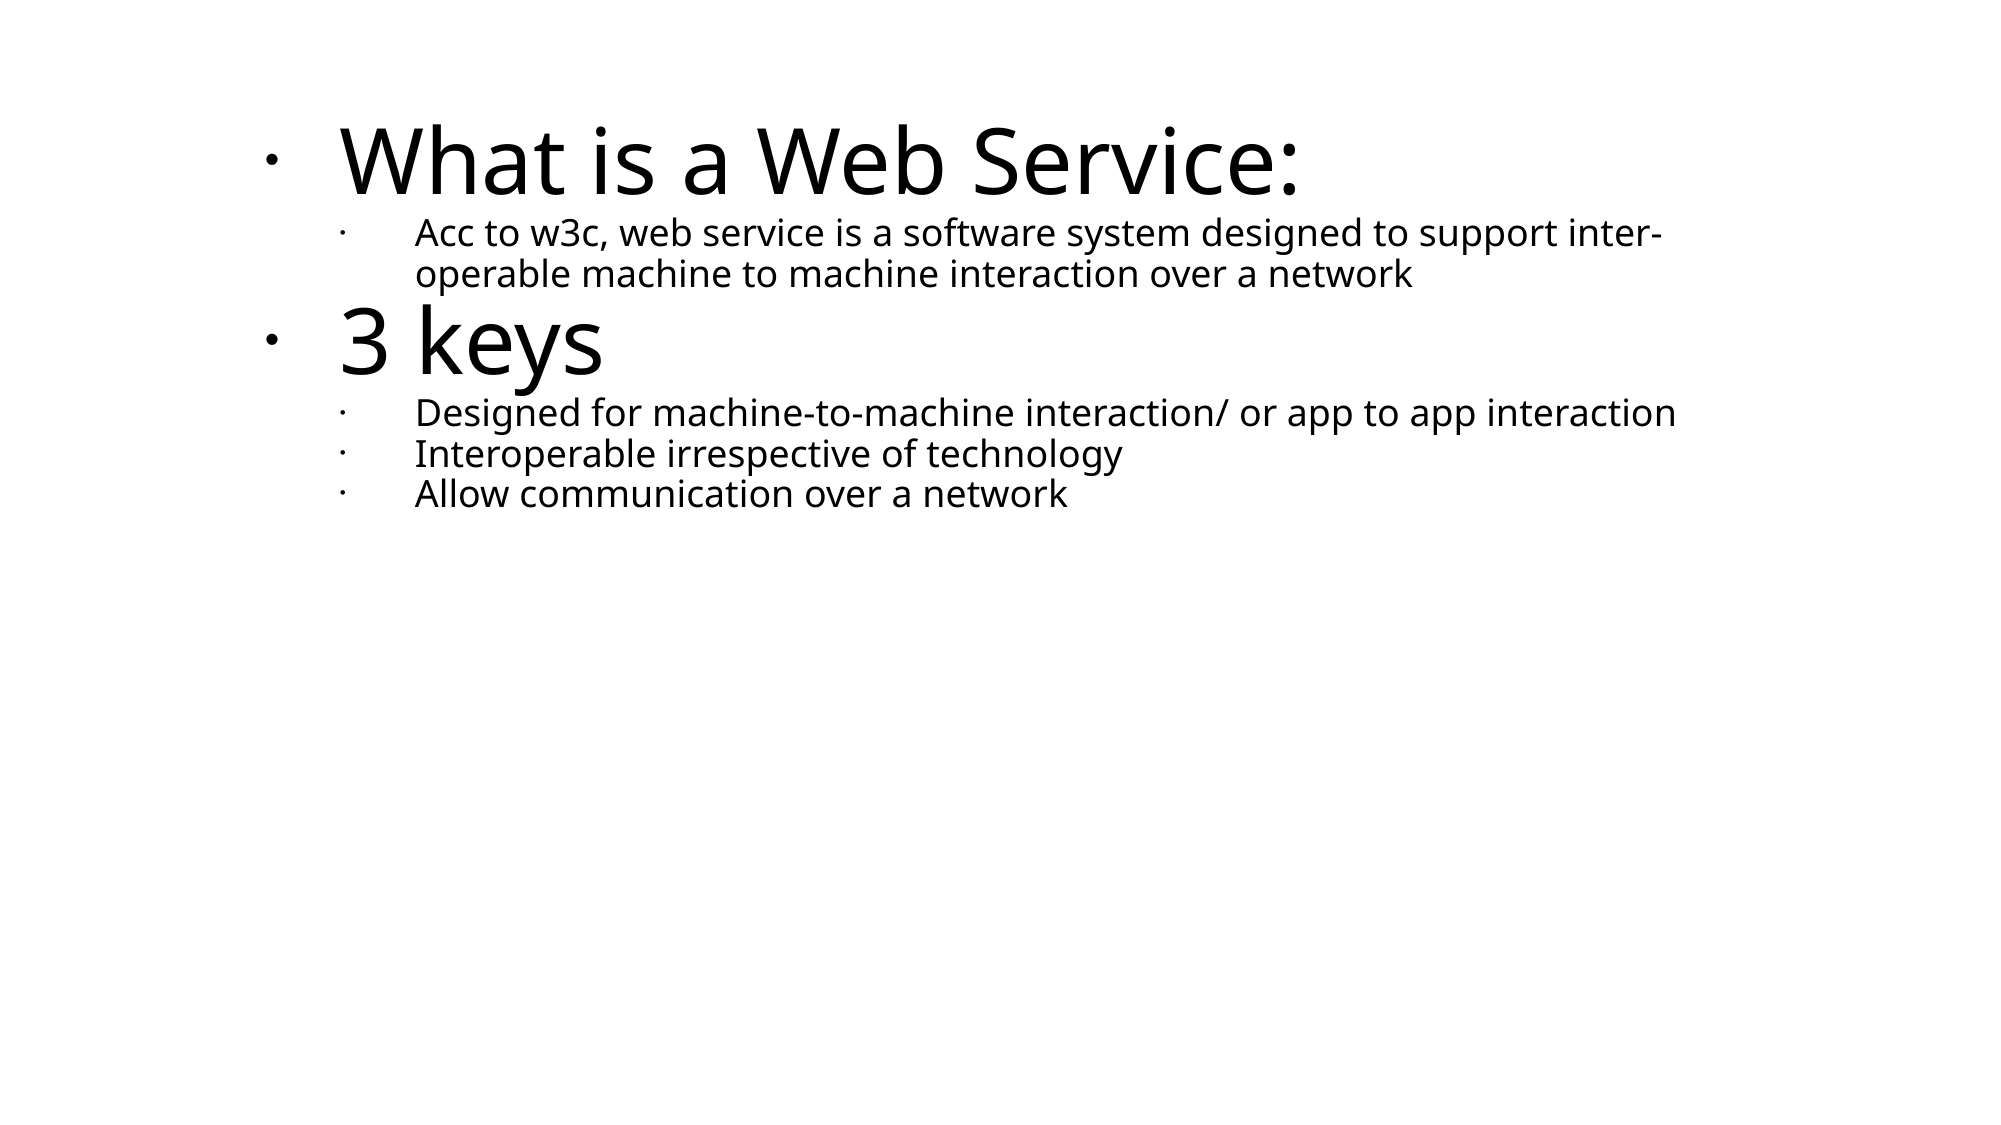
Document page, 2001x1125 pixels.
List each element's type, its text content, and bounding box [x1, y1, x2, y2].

subtitle What is a Web Service: Acc to w3c, web service is a software system designed to support inter-operable machine to machine interaction over a network 3 keys Designed for machine-to-machine interaction/ or app to app interaction Interoperable irrespective of technology Allow communication over a network [249, 108, 1750, 868]
